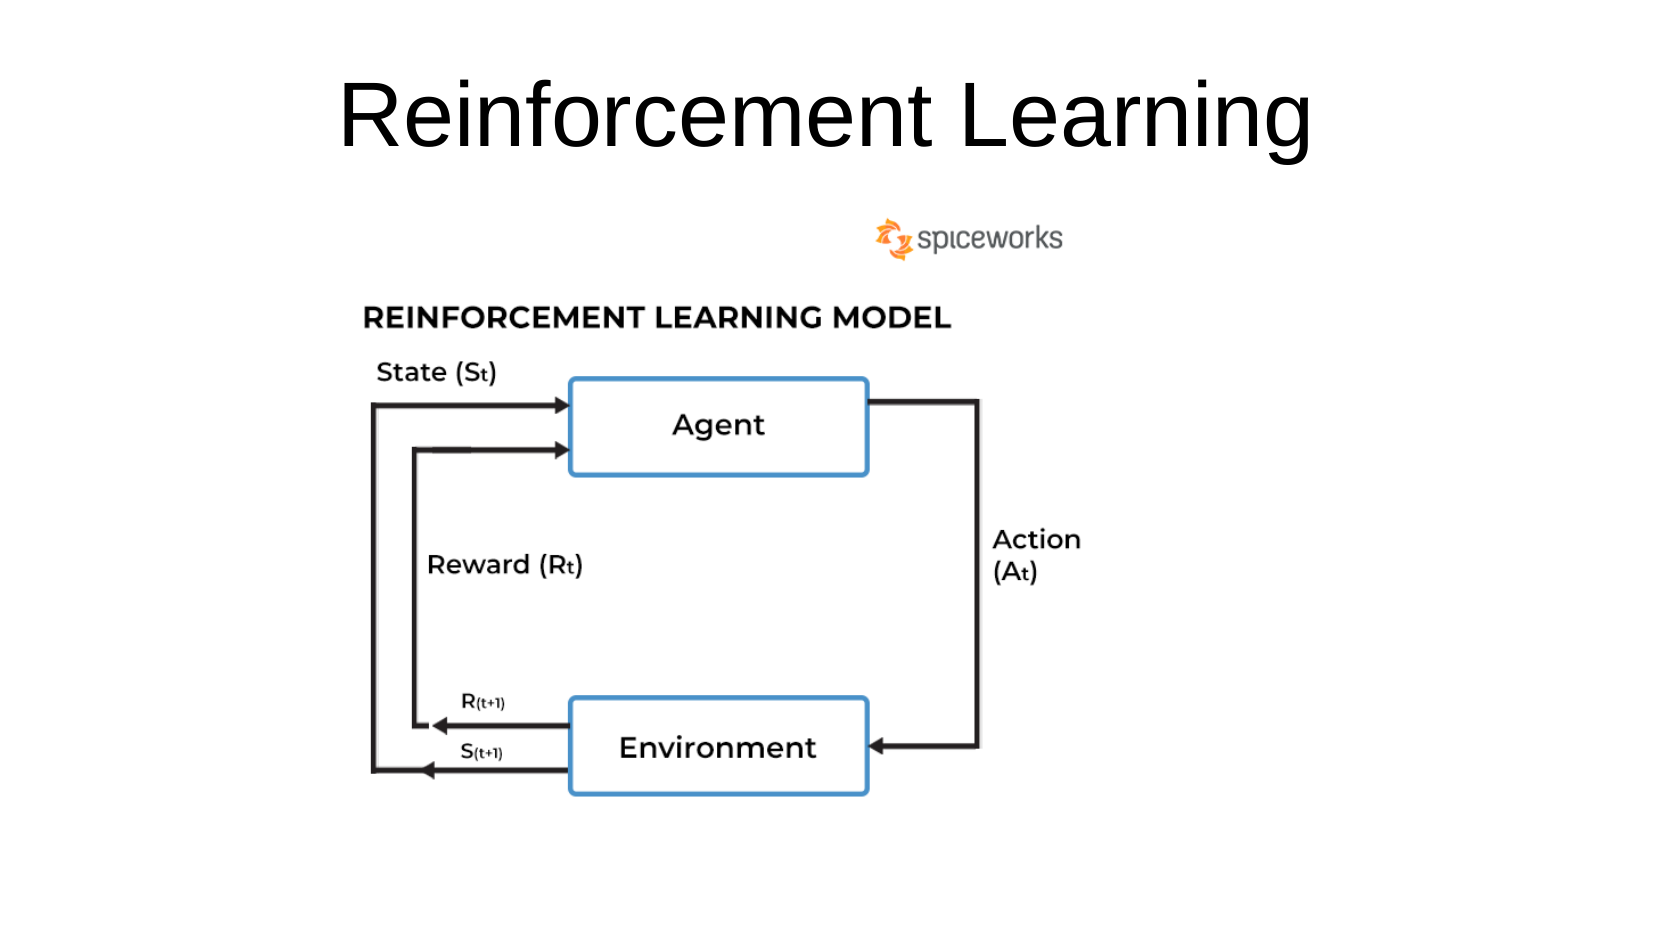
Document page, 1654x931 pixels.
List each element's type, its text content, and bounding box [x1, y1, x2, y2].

picture [273, 178, 1093, 857]
title Reinforcement Learning [82, 37, 1571, 193]
